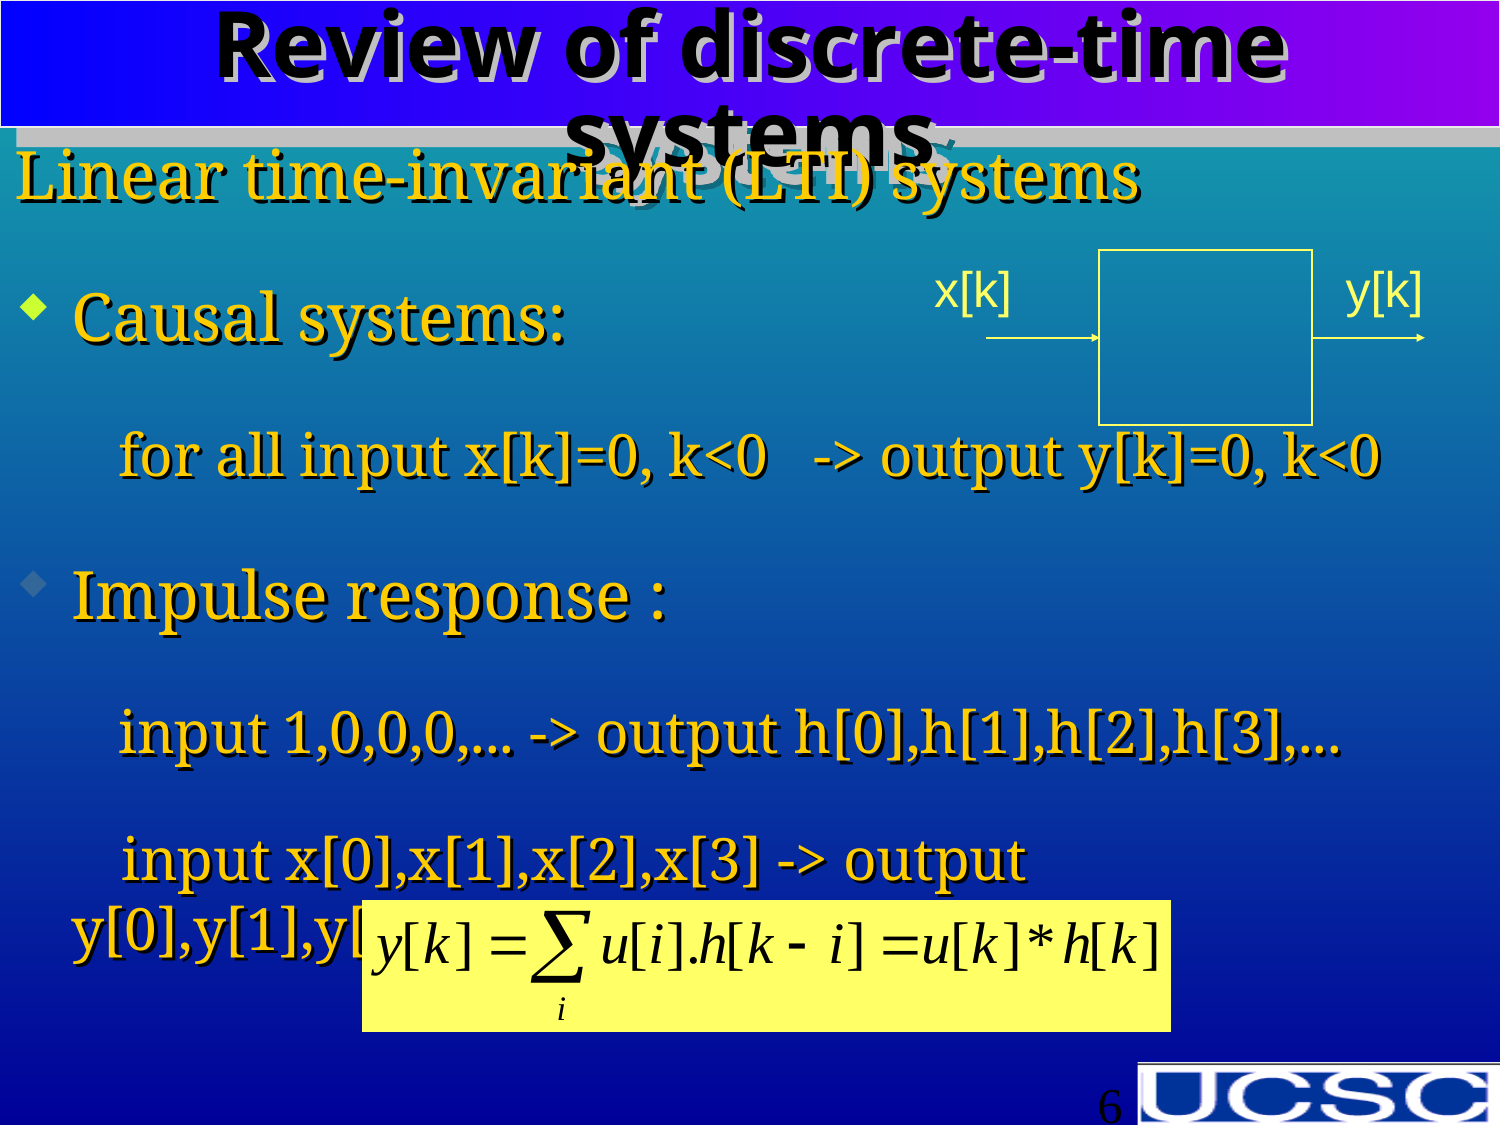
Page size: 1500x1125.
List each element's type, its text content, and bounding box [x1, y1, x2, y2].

list Linear time-invariant (LTI) systems Causal systems: for all input x[k]=0, k<0 -> output y[k]=0, k<0 Impulse response : input 1,0,0,0,... -> output h[0],h[1],h[2],h[3],... input x[0],x[1],x[2],x[3] -> output y[0],y[1],y[2],y[3],... [0, 124, 1500, 1125]
text_box y[k] [1330, 250, 1439, 326]
title Review of discrete-time systems [0, 0, 1500, 124]
chart [362, 900, 1171, 1033]
text_box x[k] [918, 250, 1028, 326]
